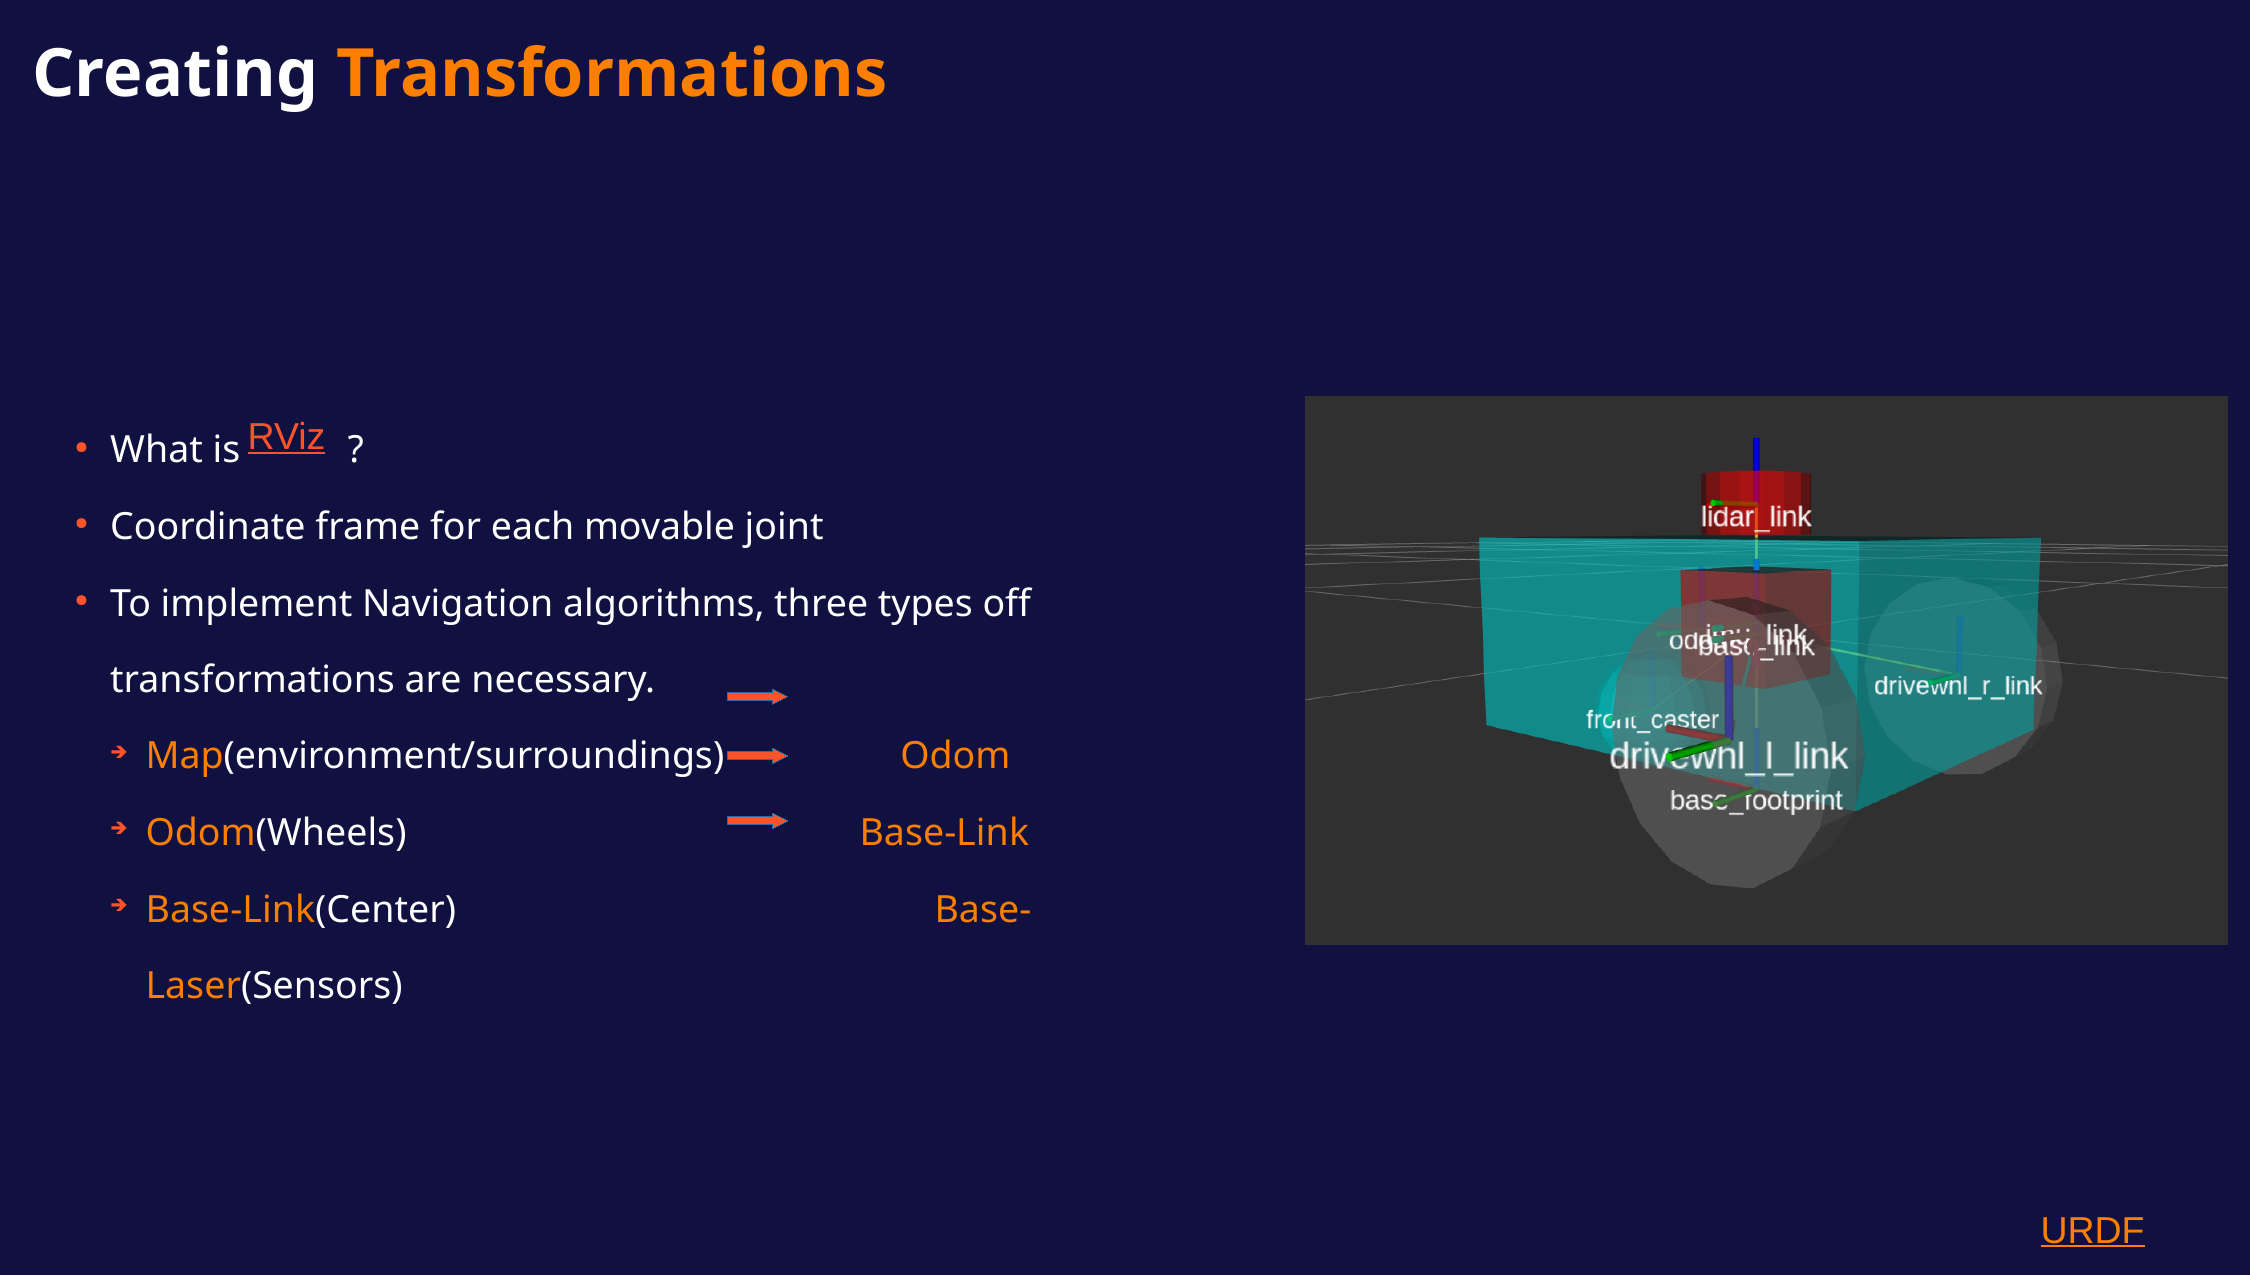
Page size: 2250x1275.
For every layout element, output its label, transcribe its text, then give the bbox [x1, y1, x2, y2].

text_box [727, 813, 788, 829]
text_box URDF [1935, 1185, 2250, 1275]
text_box What is ? Coordinate frame for each movable joint To implement Navigation algorithms, three types off transformations are necessary. Map(environment/surroundings) Odom Odom(Wheels) Base-Link Base-Link(Center) Base-Laser(Sensors) [60, 389, 1246, 910]
text_box [727, 689, 788, 705]
picture [1305, 396, 2228, 946]
text_box [727, 748, 788, 764]
text_box Creating Transformations [17, 18, 863, 108]
